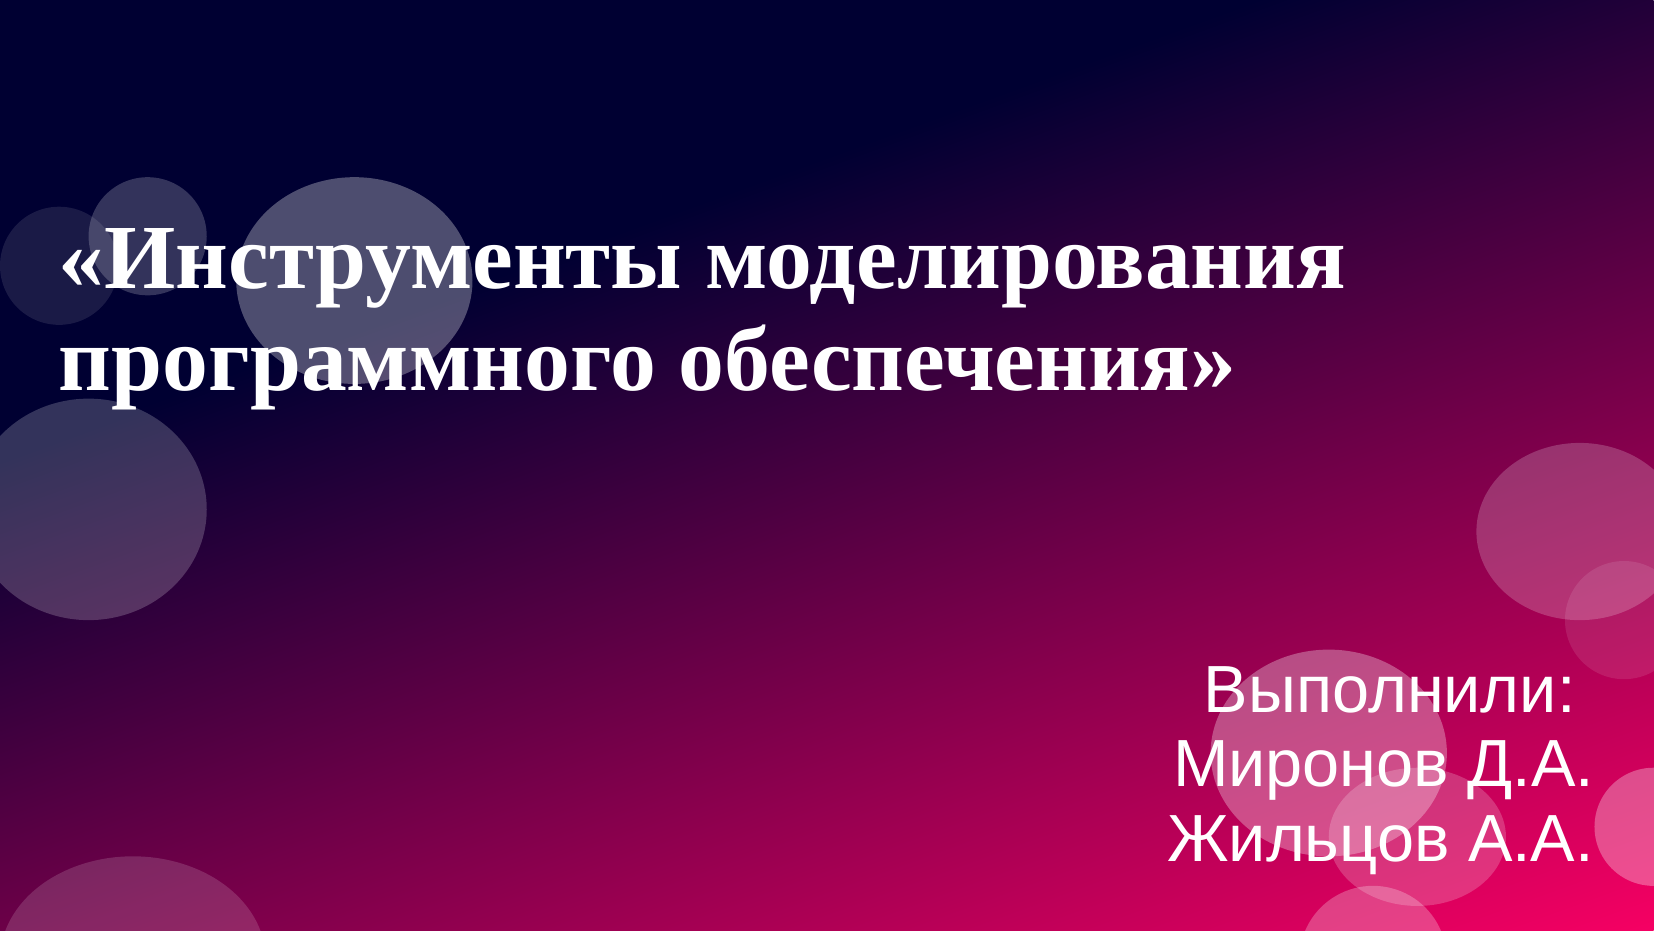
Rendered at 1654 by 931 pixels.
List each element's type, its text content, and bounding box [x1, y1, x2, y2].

title «Инструменты моделирования программного обеспечения» [59, 206, 1548, 410]
subtitle Выполнили: Миронов Д.А. Жильцов А.А. [106, 494, 1595, 931]
